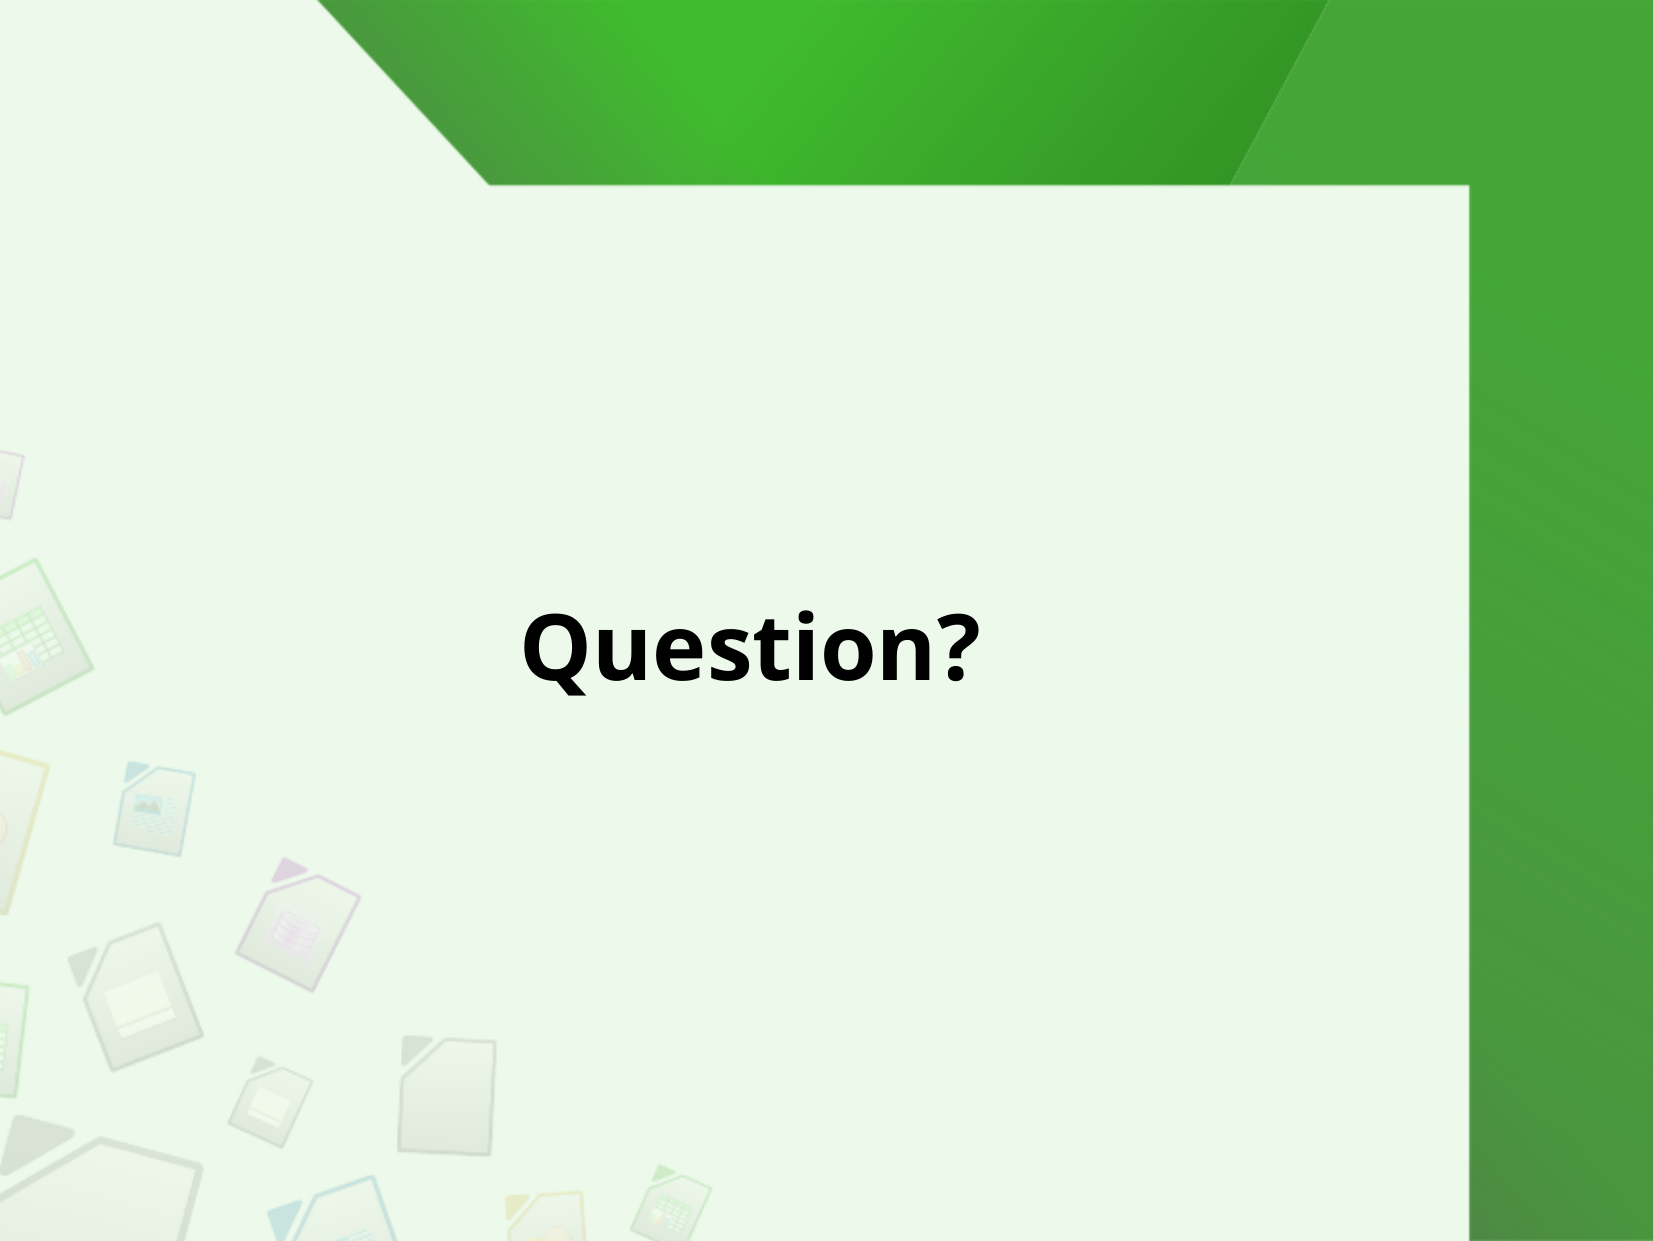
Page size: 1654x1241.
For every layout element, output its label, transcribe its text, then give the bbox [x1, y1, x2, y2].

title Question? [519, 519, 1276, 770]
picture [0, 0, 1654, 1241]
